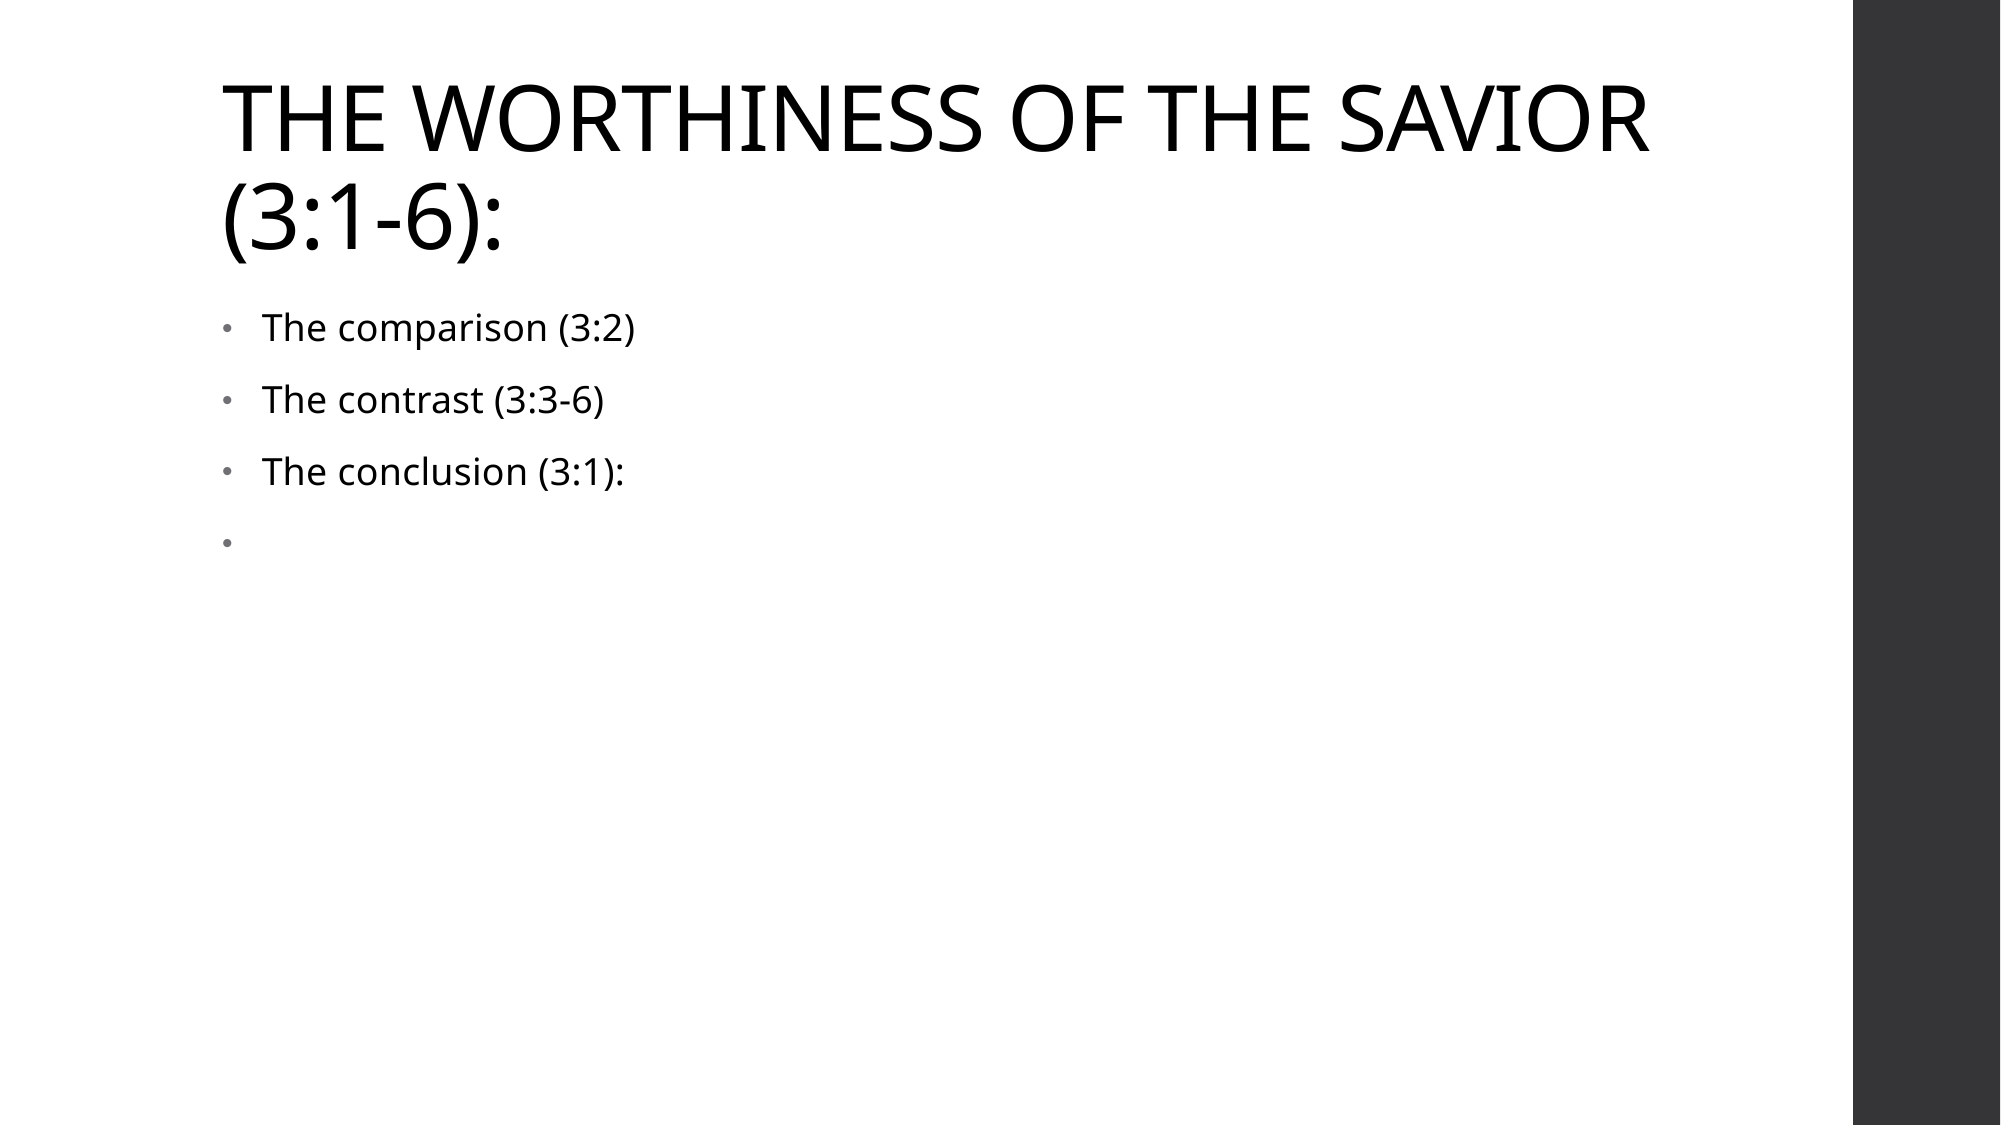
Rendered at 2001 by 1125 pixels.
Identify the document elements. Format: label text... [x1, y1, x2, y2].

list The comparison (3:2) The contrast (3:3-6) The conclusion (3:1): [206, 299, 1617, 1014]
title THE WORTHINESS OF THE SAVIOR (3:1-6): [206, 60, 1797, 278]
